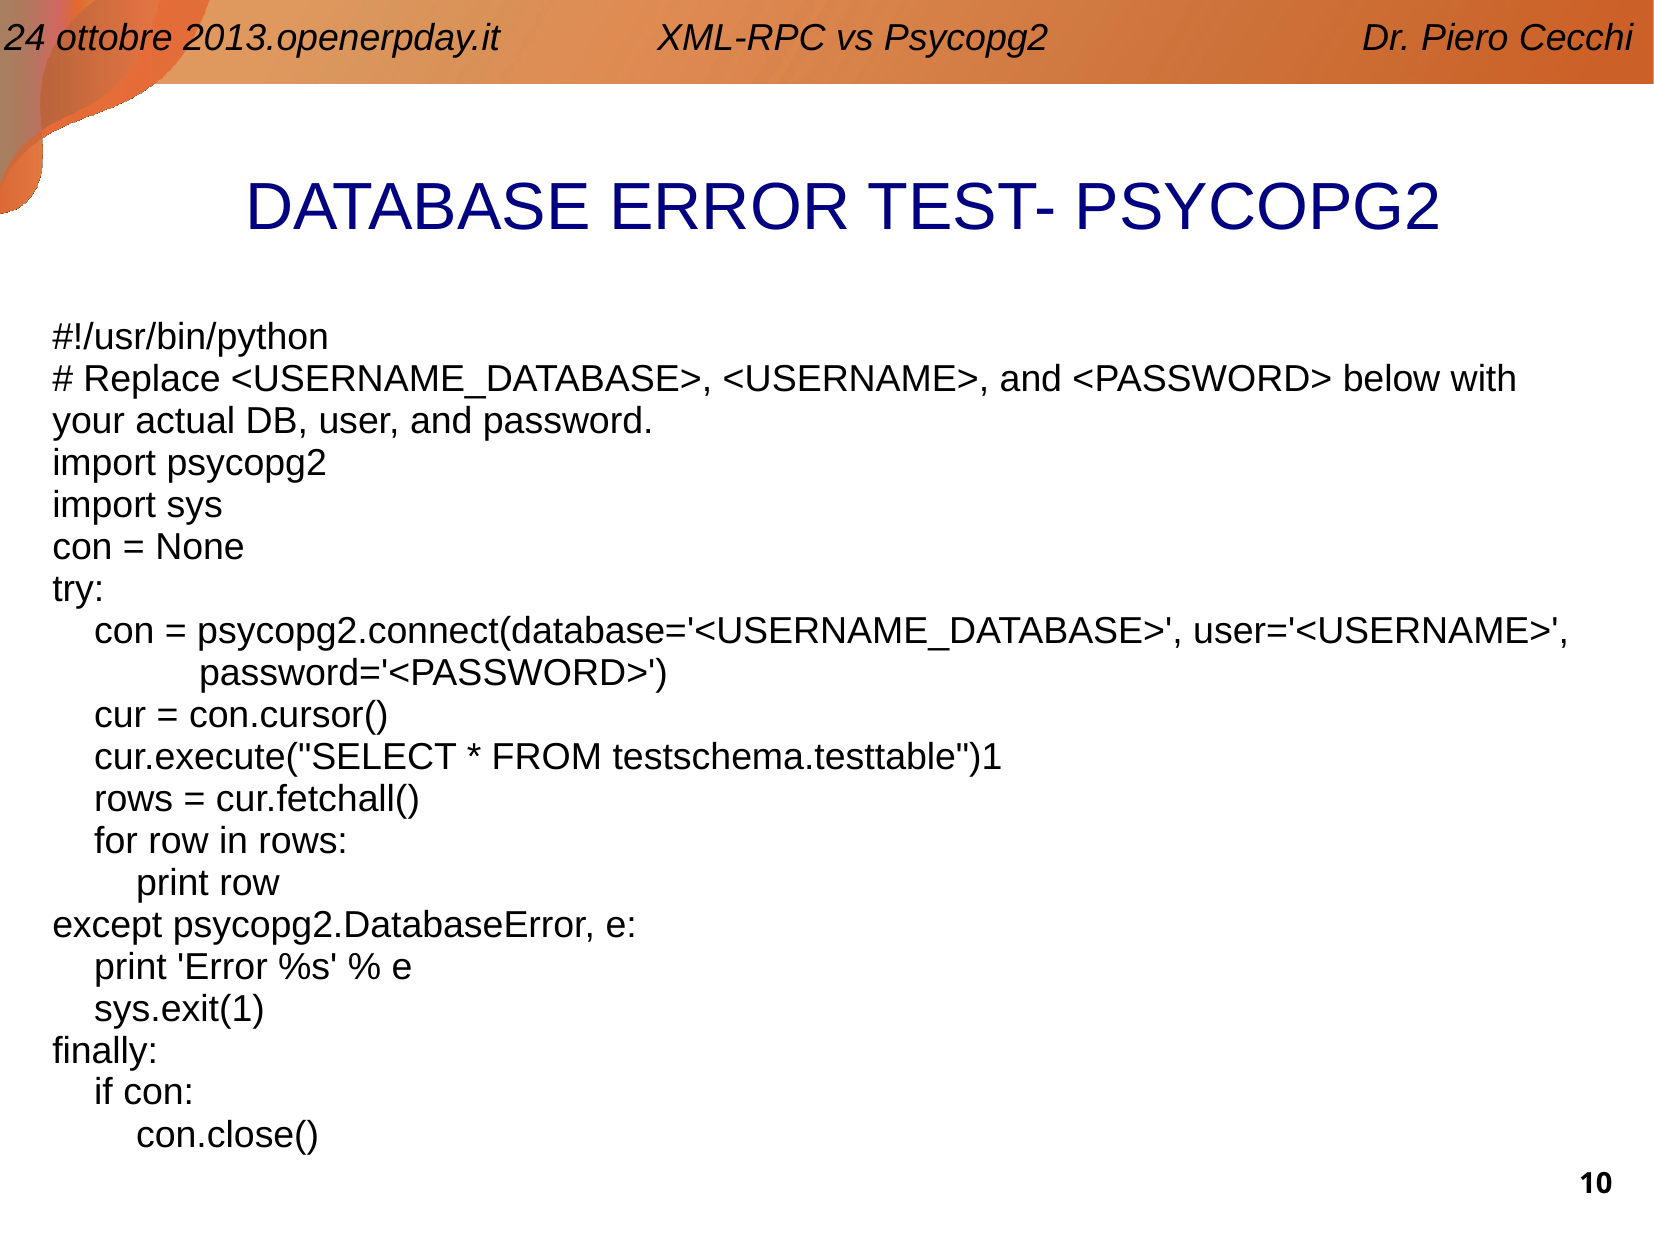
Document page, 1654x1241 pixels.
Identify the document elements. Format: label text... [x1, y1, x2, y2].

title DATABASE ERROR TEST- PSYCOPG2 [37, 112, 1651, 301]
text_box #!/usr/bin/python # Replace <USERNAME_DATABASE>, <USERNAME>, and <PASSWORD> below with your actual DB, user, and password. import psycopg2 import sys con = None try: con = psycopg2.connect(database='<USERNAME_DATABASE>', user='<USERNAME>', password='<PASSWORD>') cur = con.cursor() cur.execute("SELECT * FROM testschema.testtable")1 rows = cur.fetchall() for row in rows: print row except psycopg2.DatabaseError, e: print 'Error %s' % e sys.exit(1) finally: if con: con.close() [37, 307, 1613, 1163]
picture [0, 0, 1654, 225]
